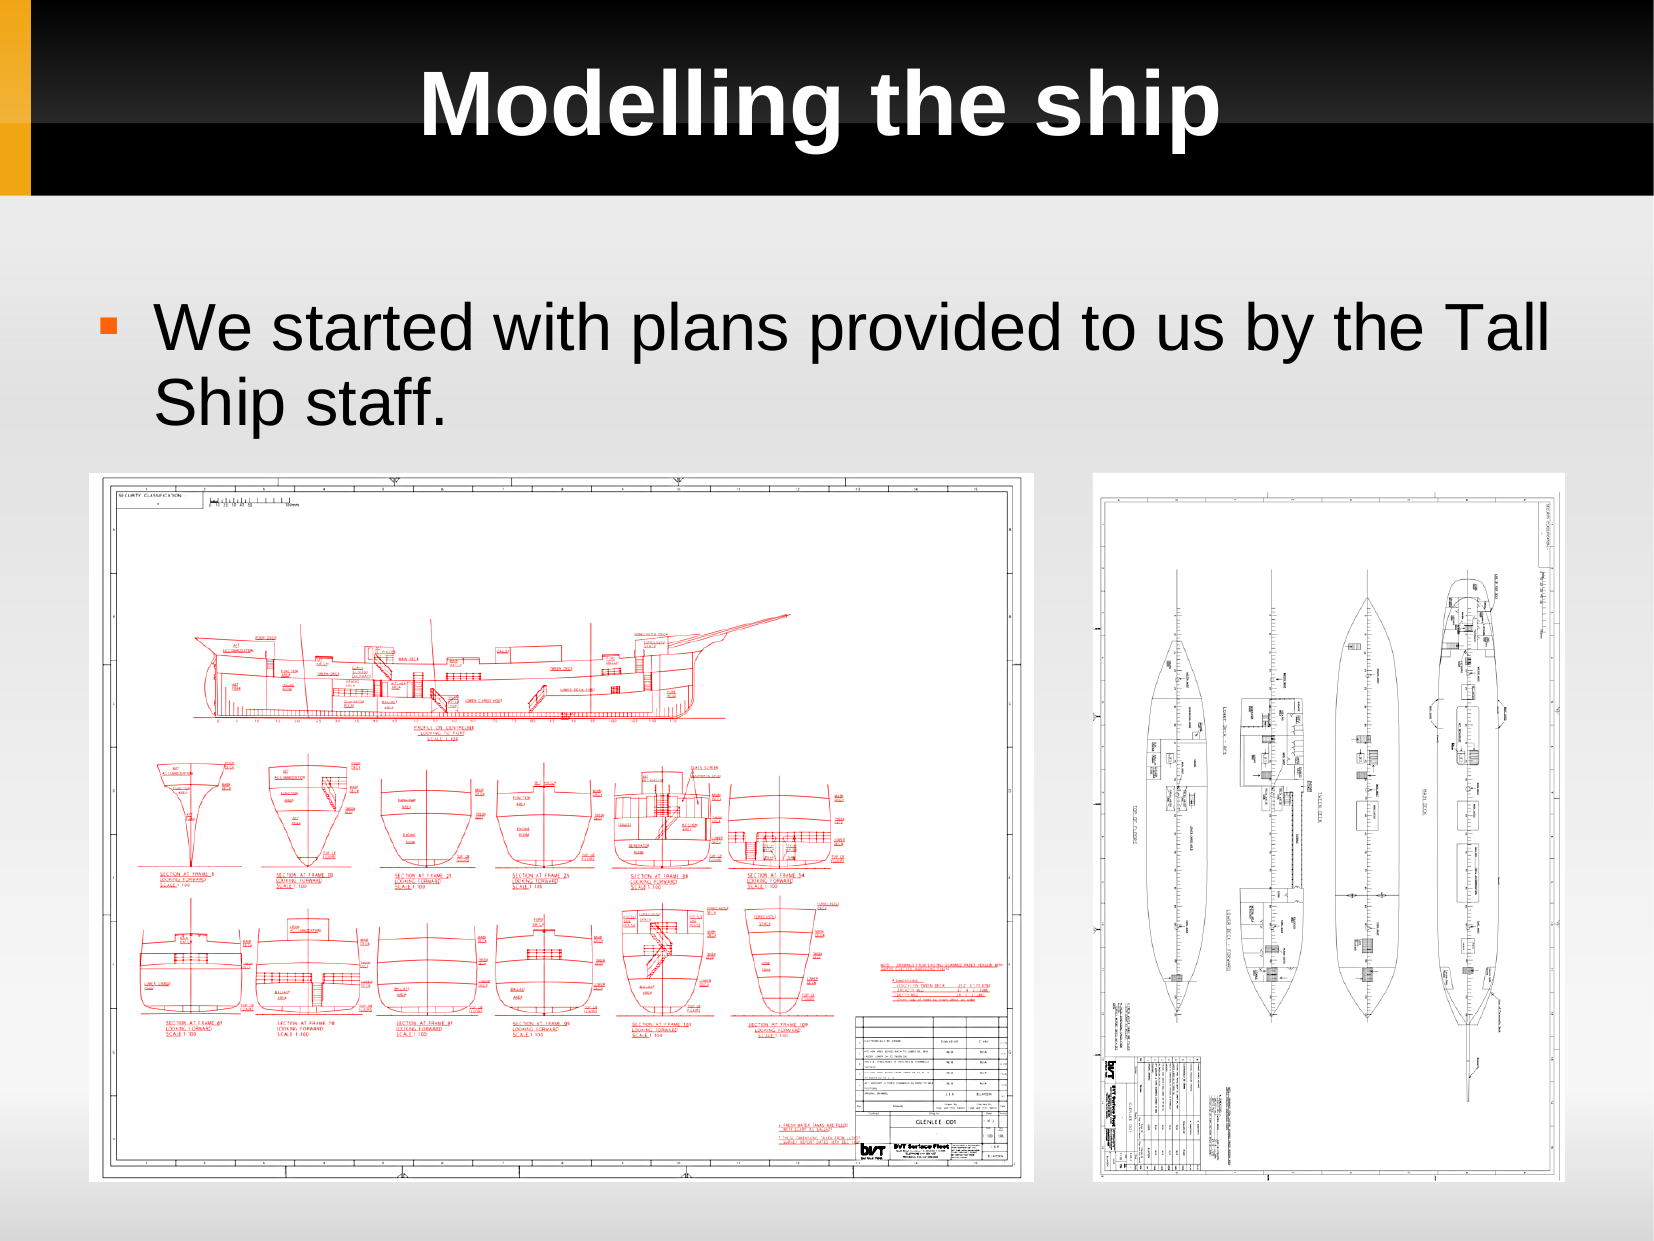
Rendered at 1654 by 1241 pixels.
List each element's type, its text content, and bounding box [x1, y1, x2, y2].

picture [0, 0, 1654, 1241]
title Modelling the ship [76, 0, 1565, 208]
list We started with plans provided to us by the Tall Ship staff. [82, 290, 1571, 1109]
